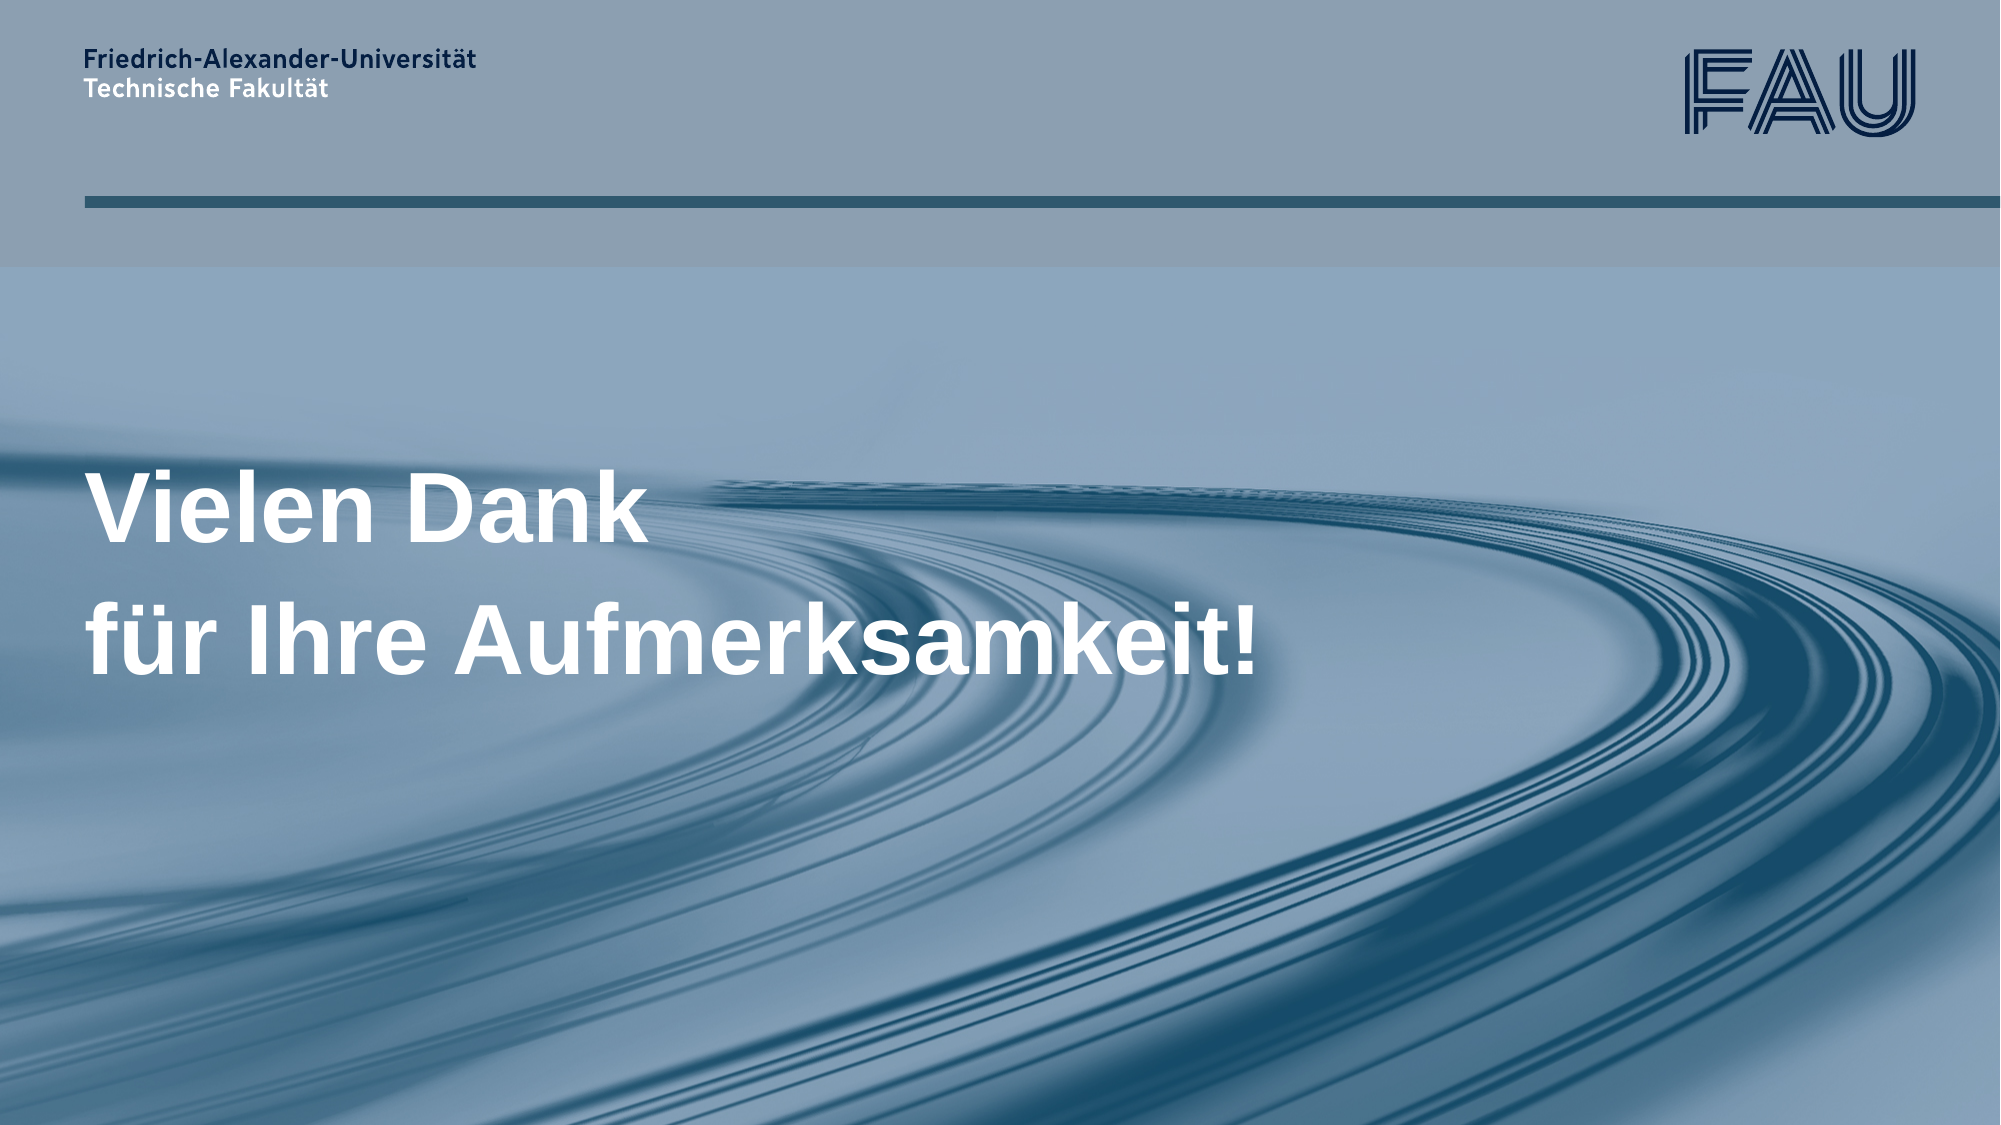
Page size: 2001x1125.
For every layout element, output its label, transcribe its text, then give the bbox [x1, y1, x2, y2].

picture [0, 267, 2000, 1125]
list Vielen Dank für Ihre Aufmerksamkeit! [85, 434, 1916, 691]
